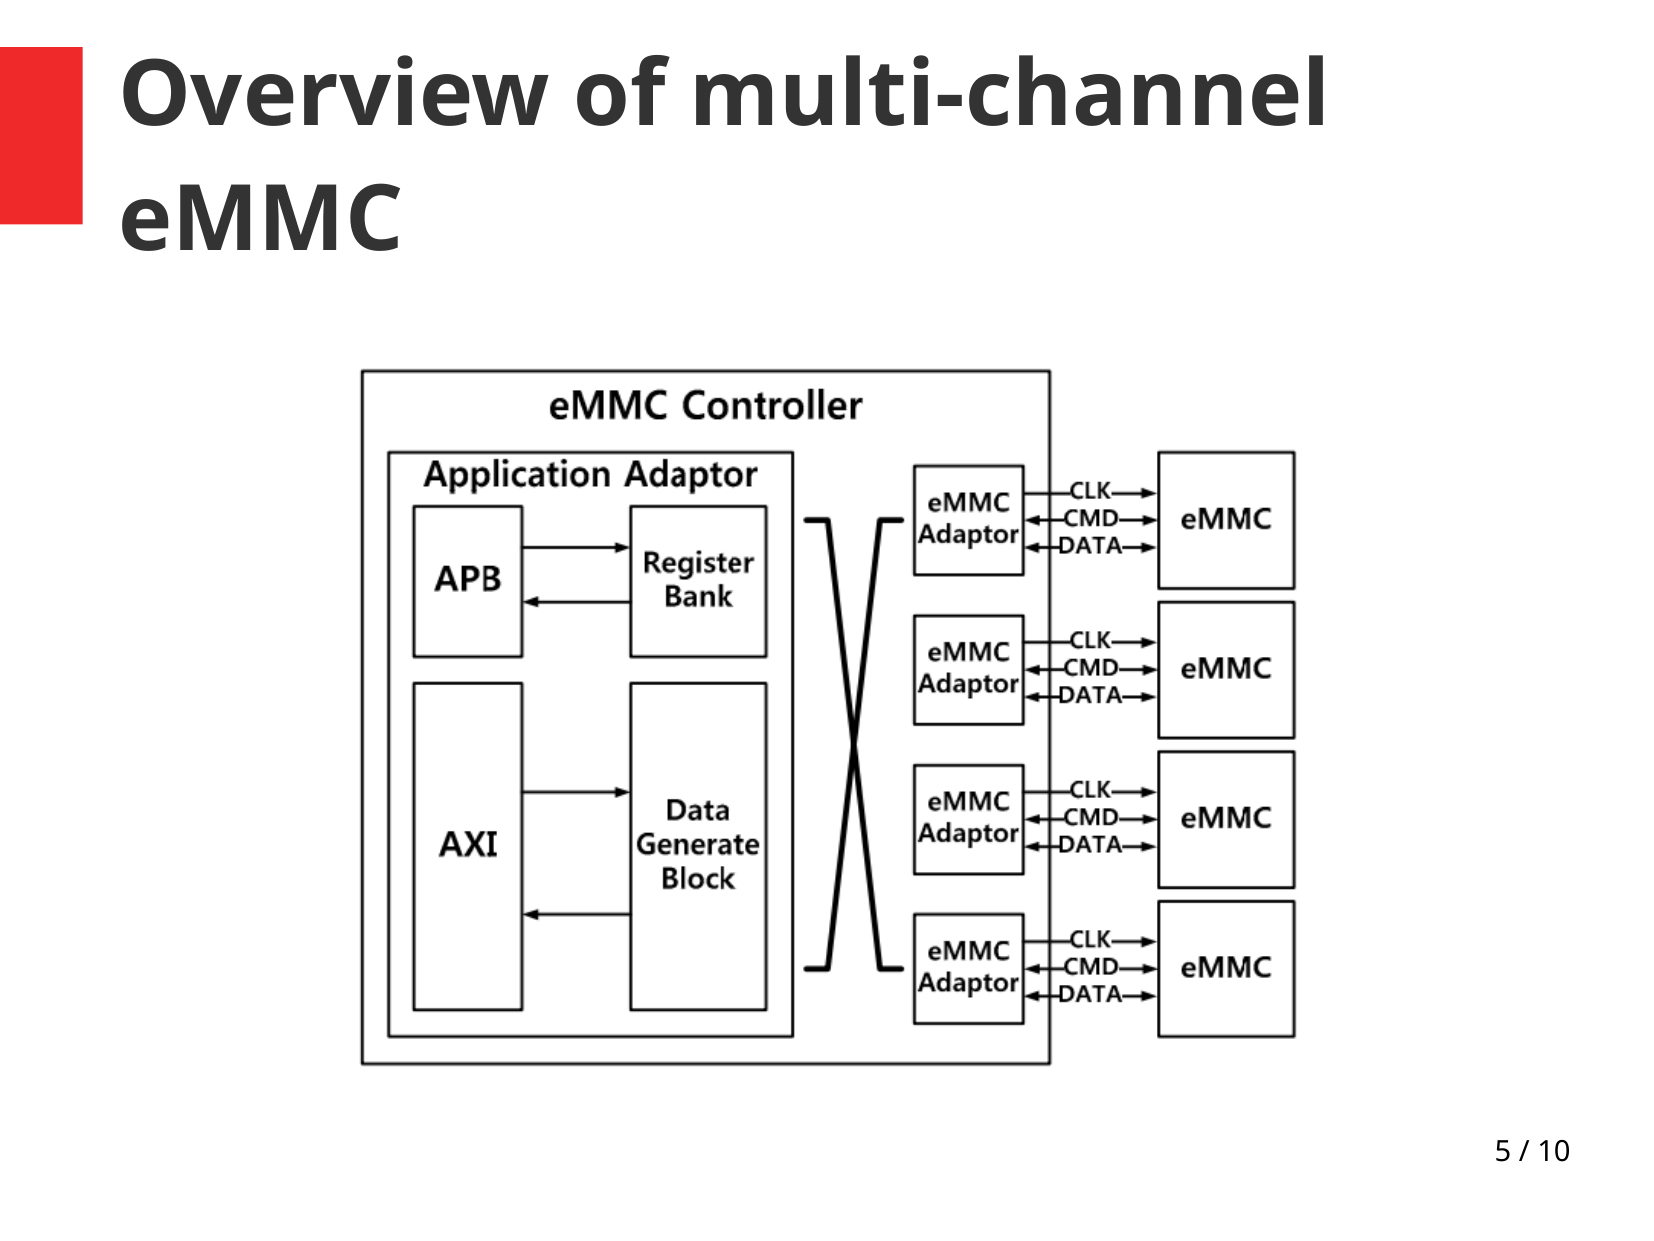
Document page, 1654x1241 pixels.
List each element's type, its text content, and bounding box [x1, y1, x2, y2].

title Overview of multi-channel eMMC [118, 28, 1571, 278]
picture [346, 354, 1307, 1074]
